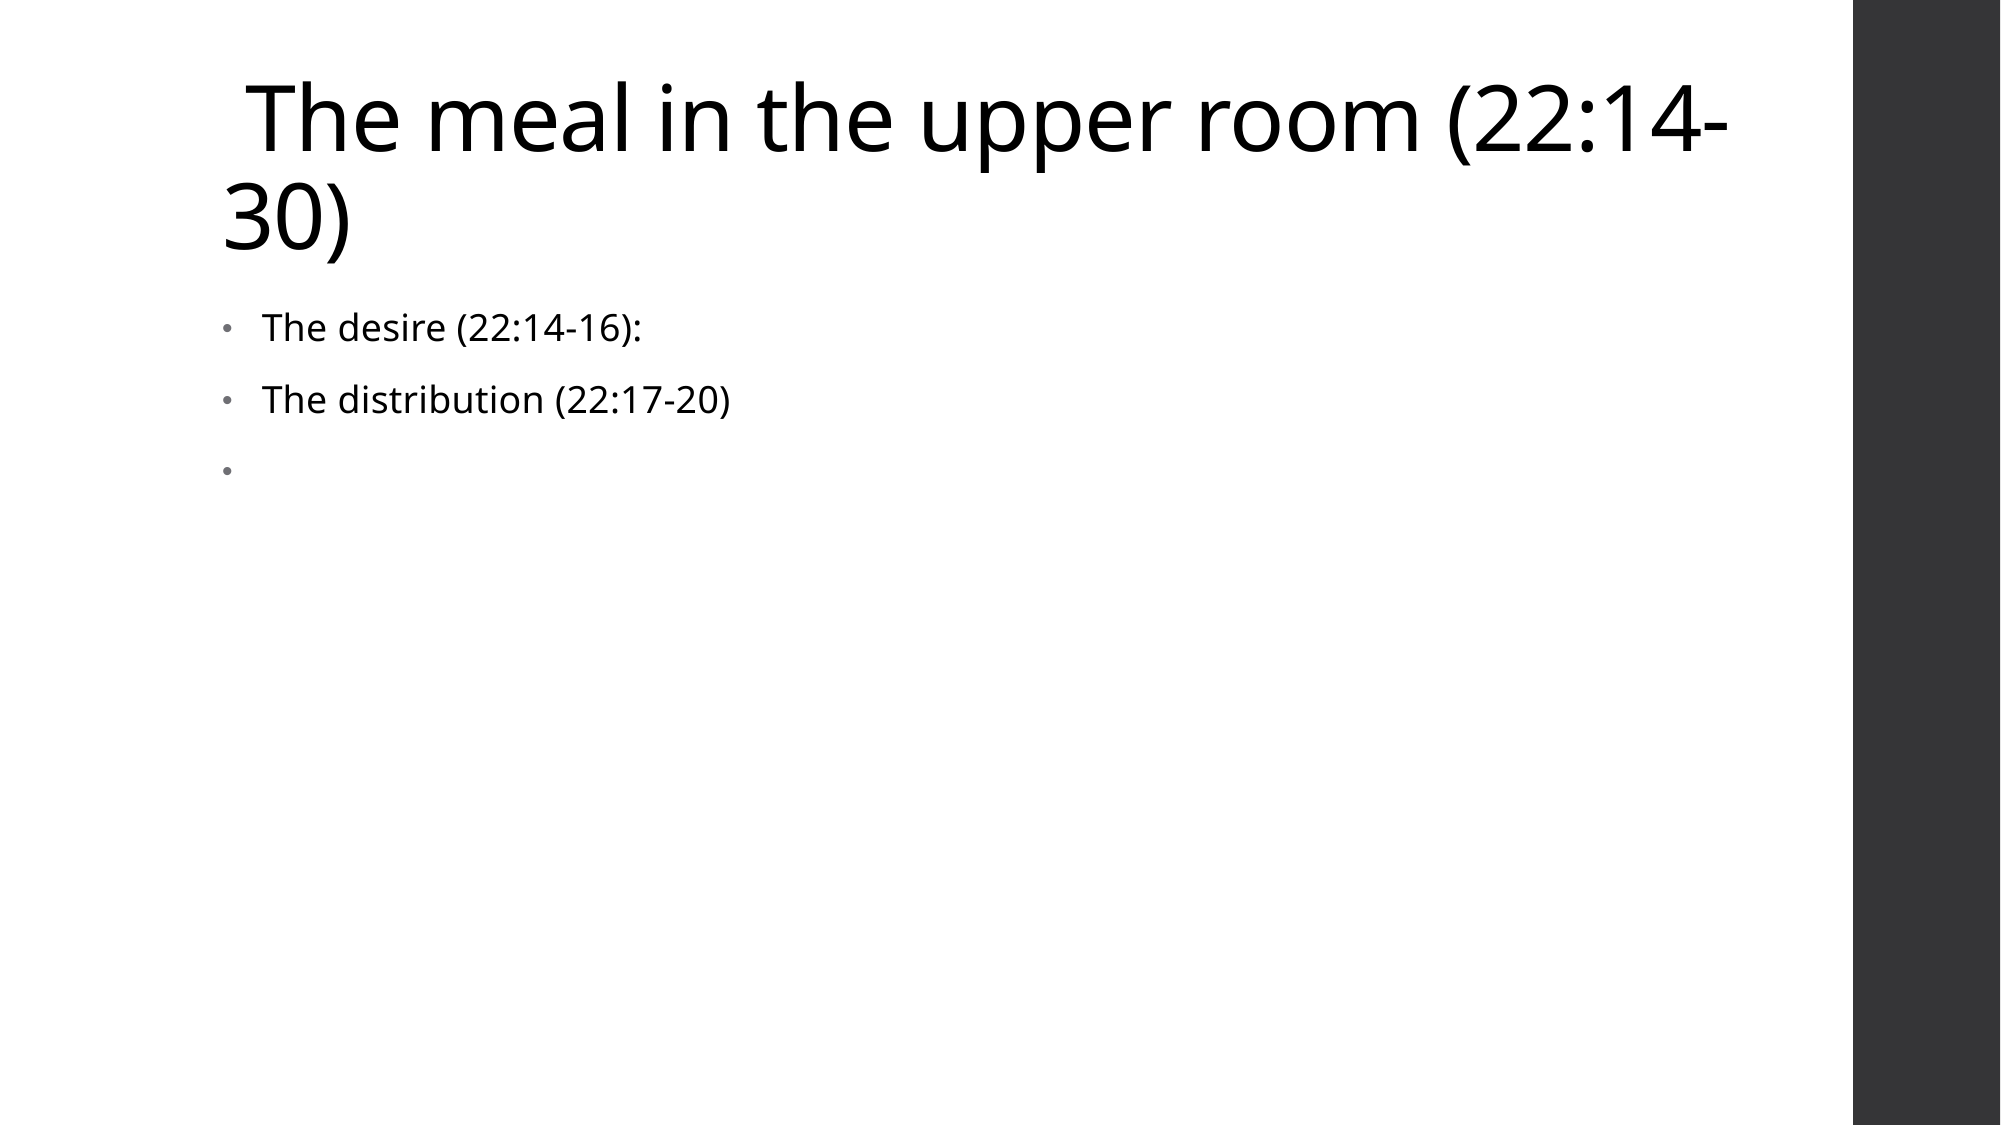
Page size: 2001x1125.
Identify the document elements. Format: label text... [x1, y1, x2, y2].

title The meal in the upper room (22:14-30) [206, 60, 1797, 278]
list The desire (22:14-16): The distribution (22:17-20) [206, 299, 1617, 1014]
